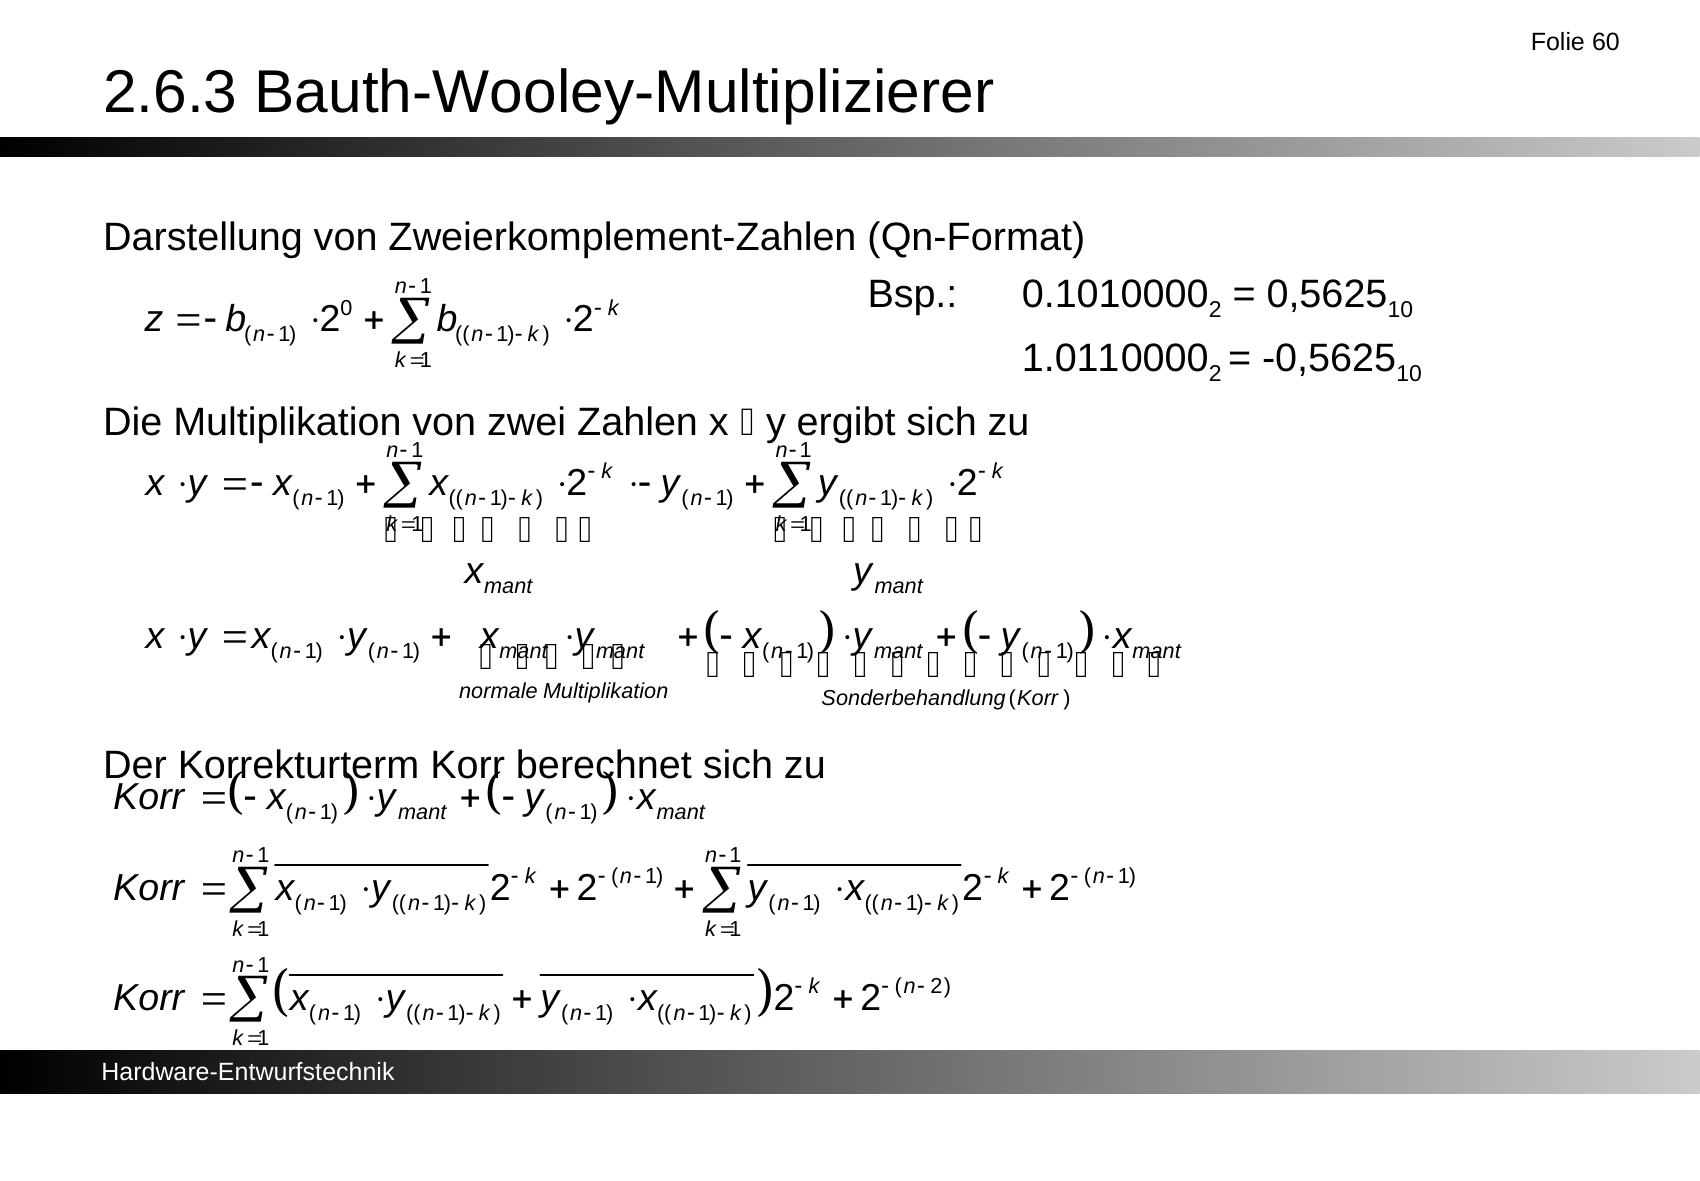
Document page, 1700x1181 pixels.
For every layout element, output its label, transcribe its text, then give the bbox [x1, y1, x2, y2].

chart [110, 767, 1142, 1051]
title 2.6.3 Bauth-Wooley-Multiplizierer [87, 36, 1421, 142]
list Darstellung von Zweierkomplement-Zahlen (Qn-Format) Bsp.: 0.10100002 = 0,562510 1.01100002 = -0,562510 Die Multiplikation von zwei Zahlen x  y ergibt sich zu Der Korrekturterm Korr berechnet sich zu [87, 202, 1613, 1022]
chart [140, 271, 629, 374]
chart [140, 436, 1191, 714]
